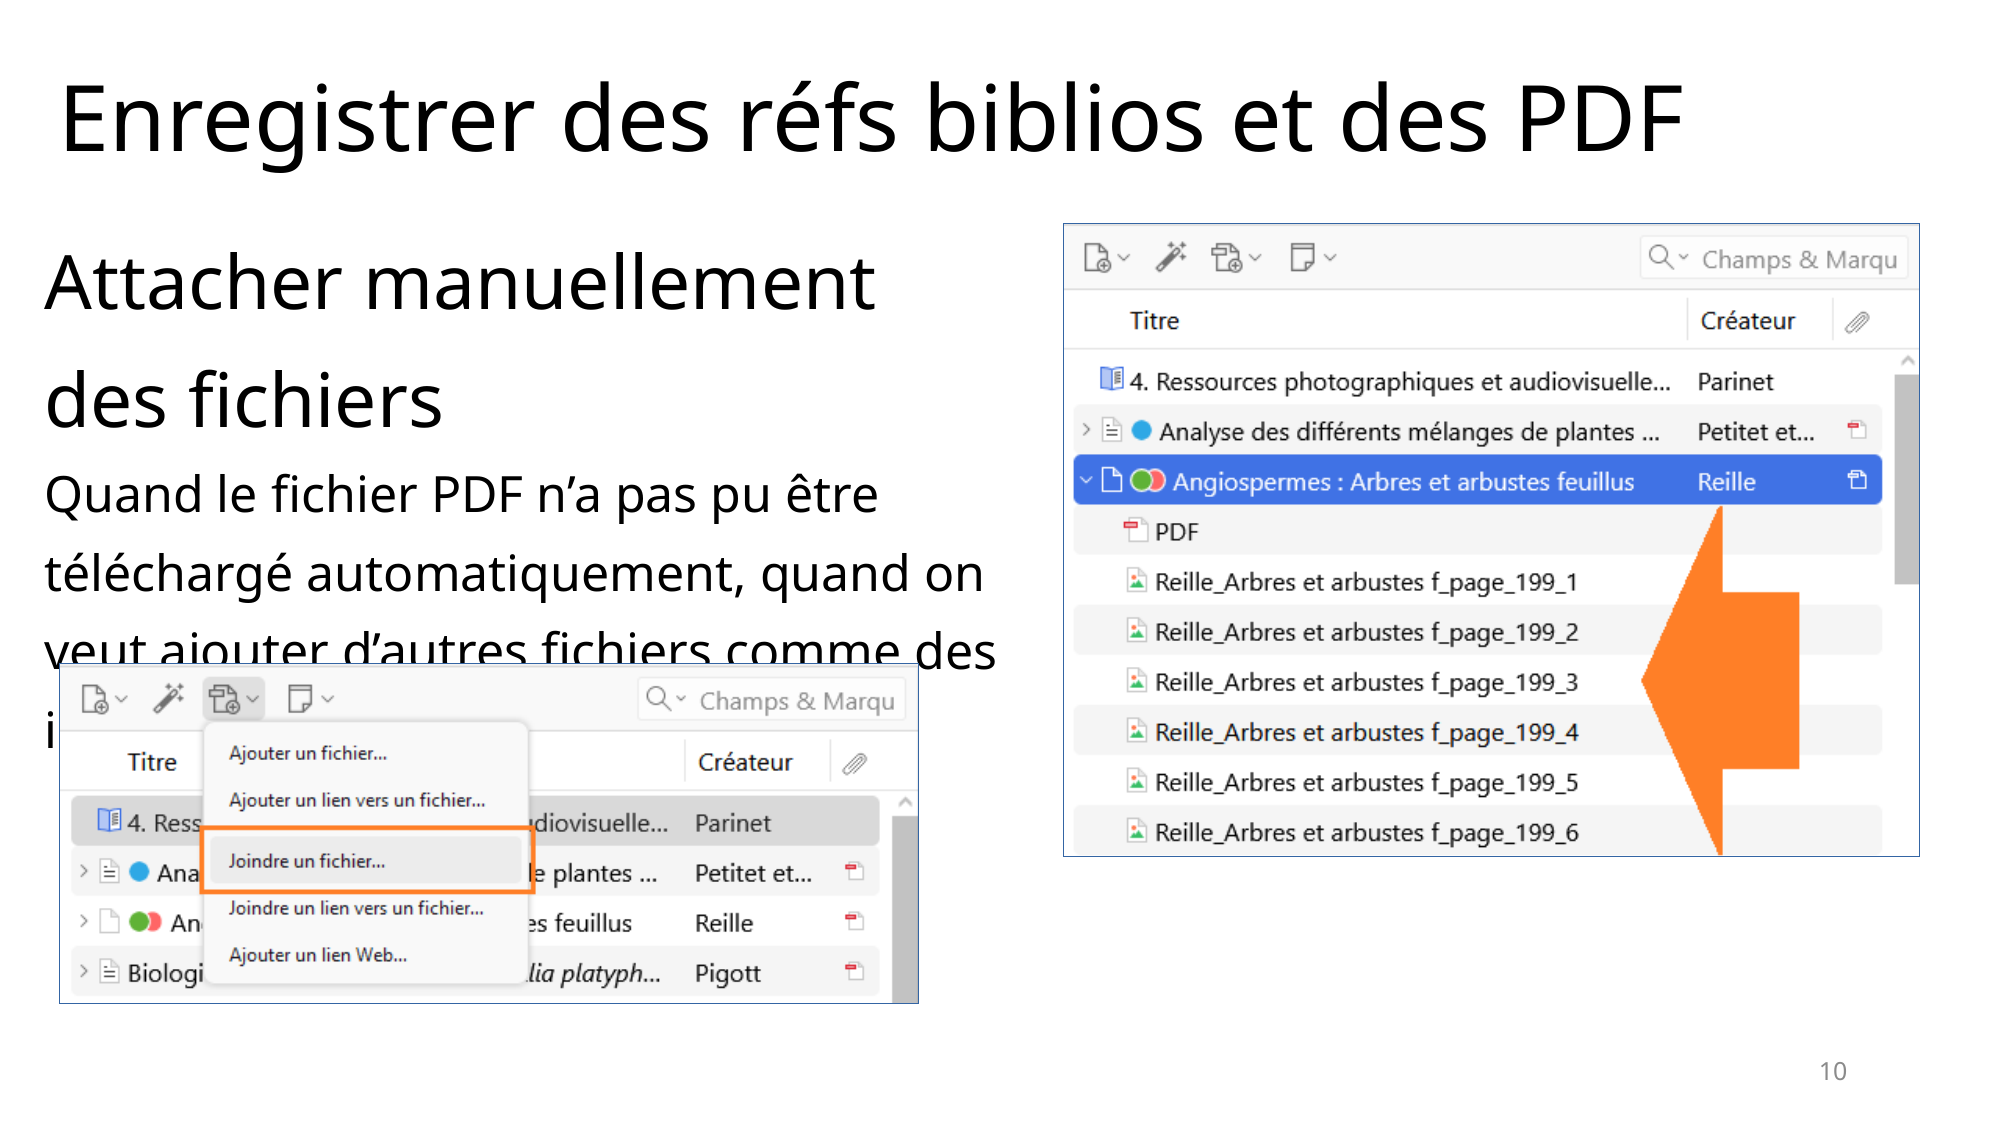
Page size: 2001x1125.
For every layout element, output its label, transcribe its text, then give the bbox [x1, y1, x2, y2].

picture [1063, 223, 1920, 857]
title Enregistrer des réfs biblios et des PDF [59, 0, 1949, 237]
picture [59, 663, 919, 1004]
text_box Attacher manuellement des fichiers Quand le fichier PDF n’a pas pu être téléchargé automatiquement, quand on veut ajouter d’autres fichiers comme des images au format .jpg ou autre. [29, 206, 1034, 825]
